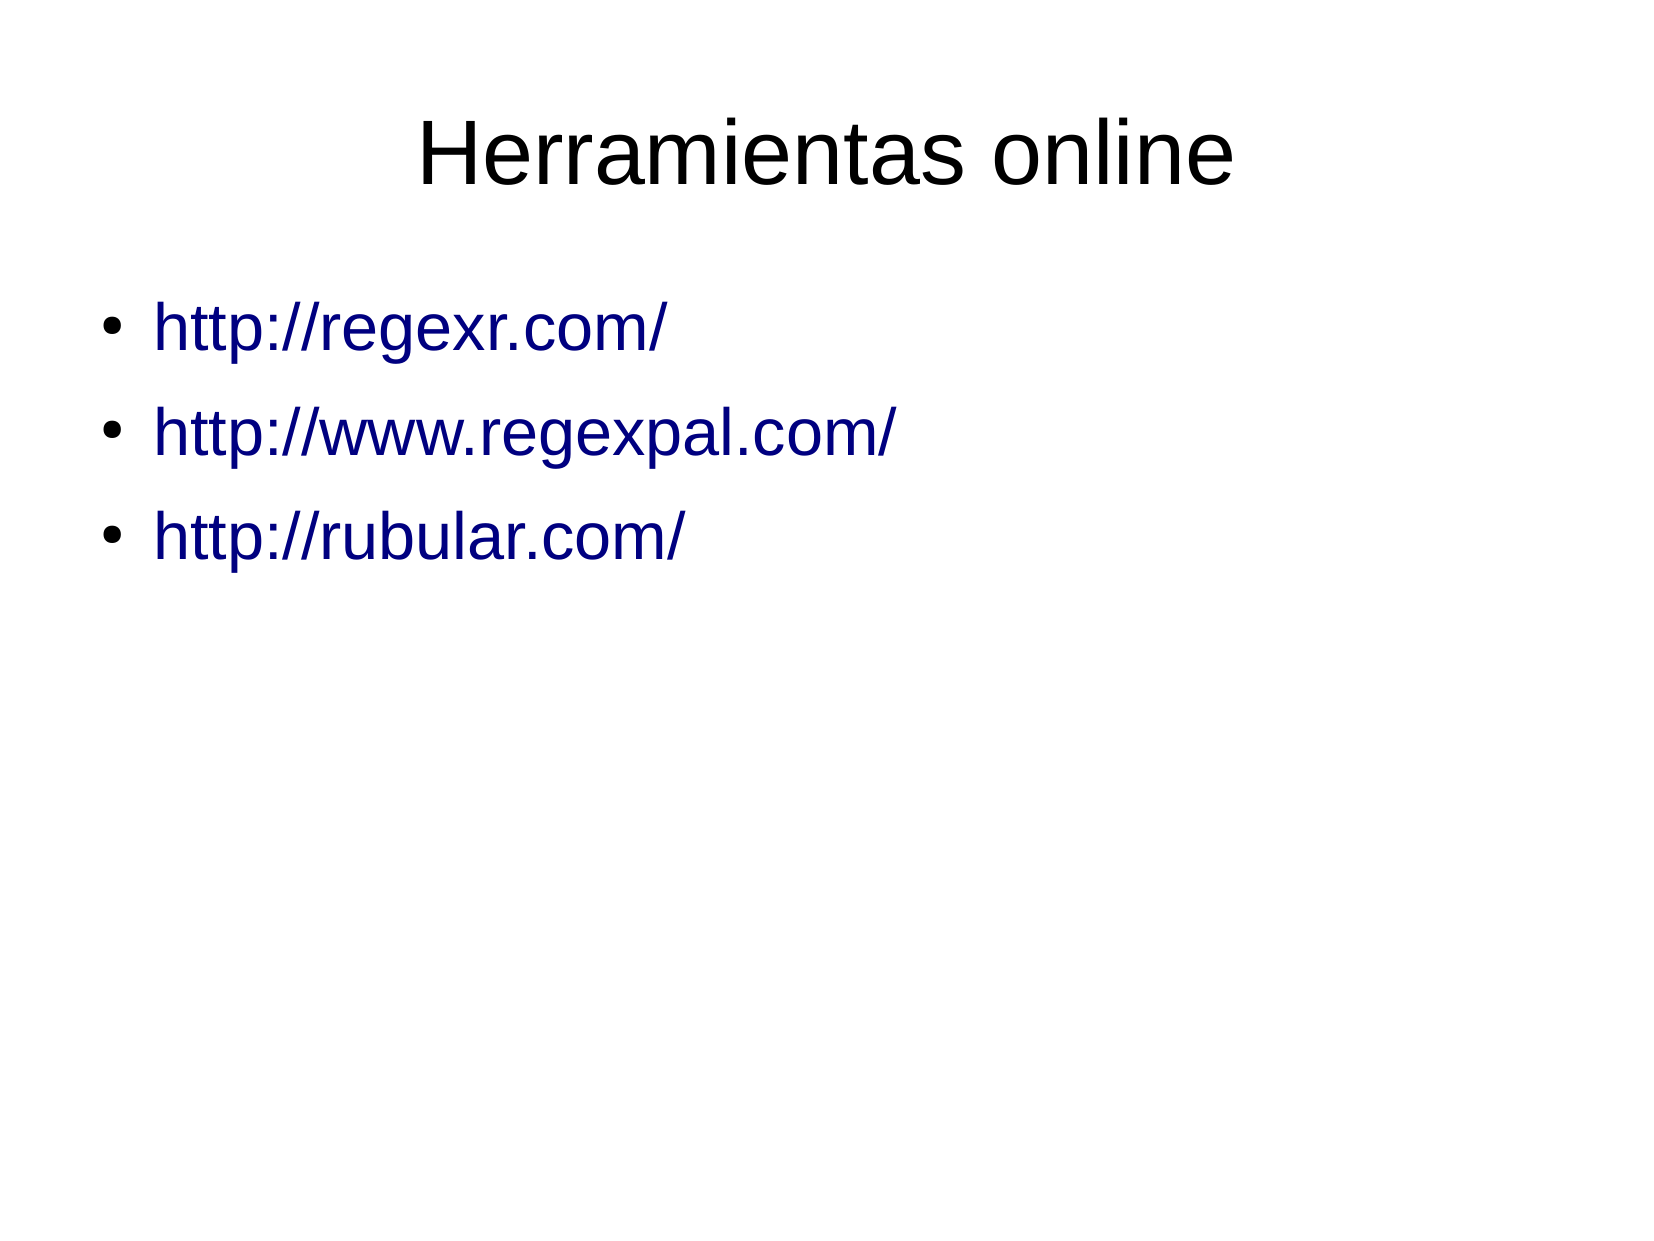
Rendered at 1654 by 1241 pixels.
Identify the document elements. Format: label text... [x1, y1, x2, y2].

list http://regexr.com/ http://www.regexpal.com/ http://rubular.com/ [82, 290, 1571, 1010]
title Herramientas online [82, 49, 1571, 257]
